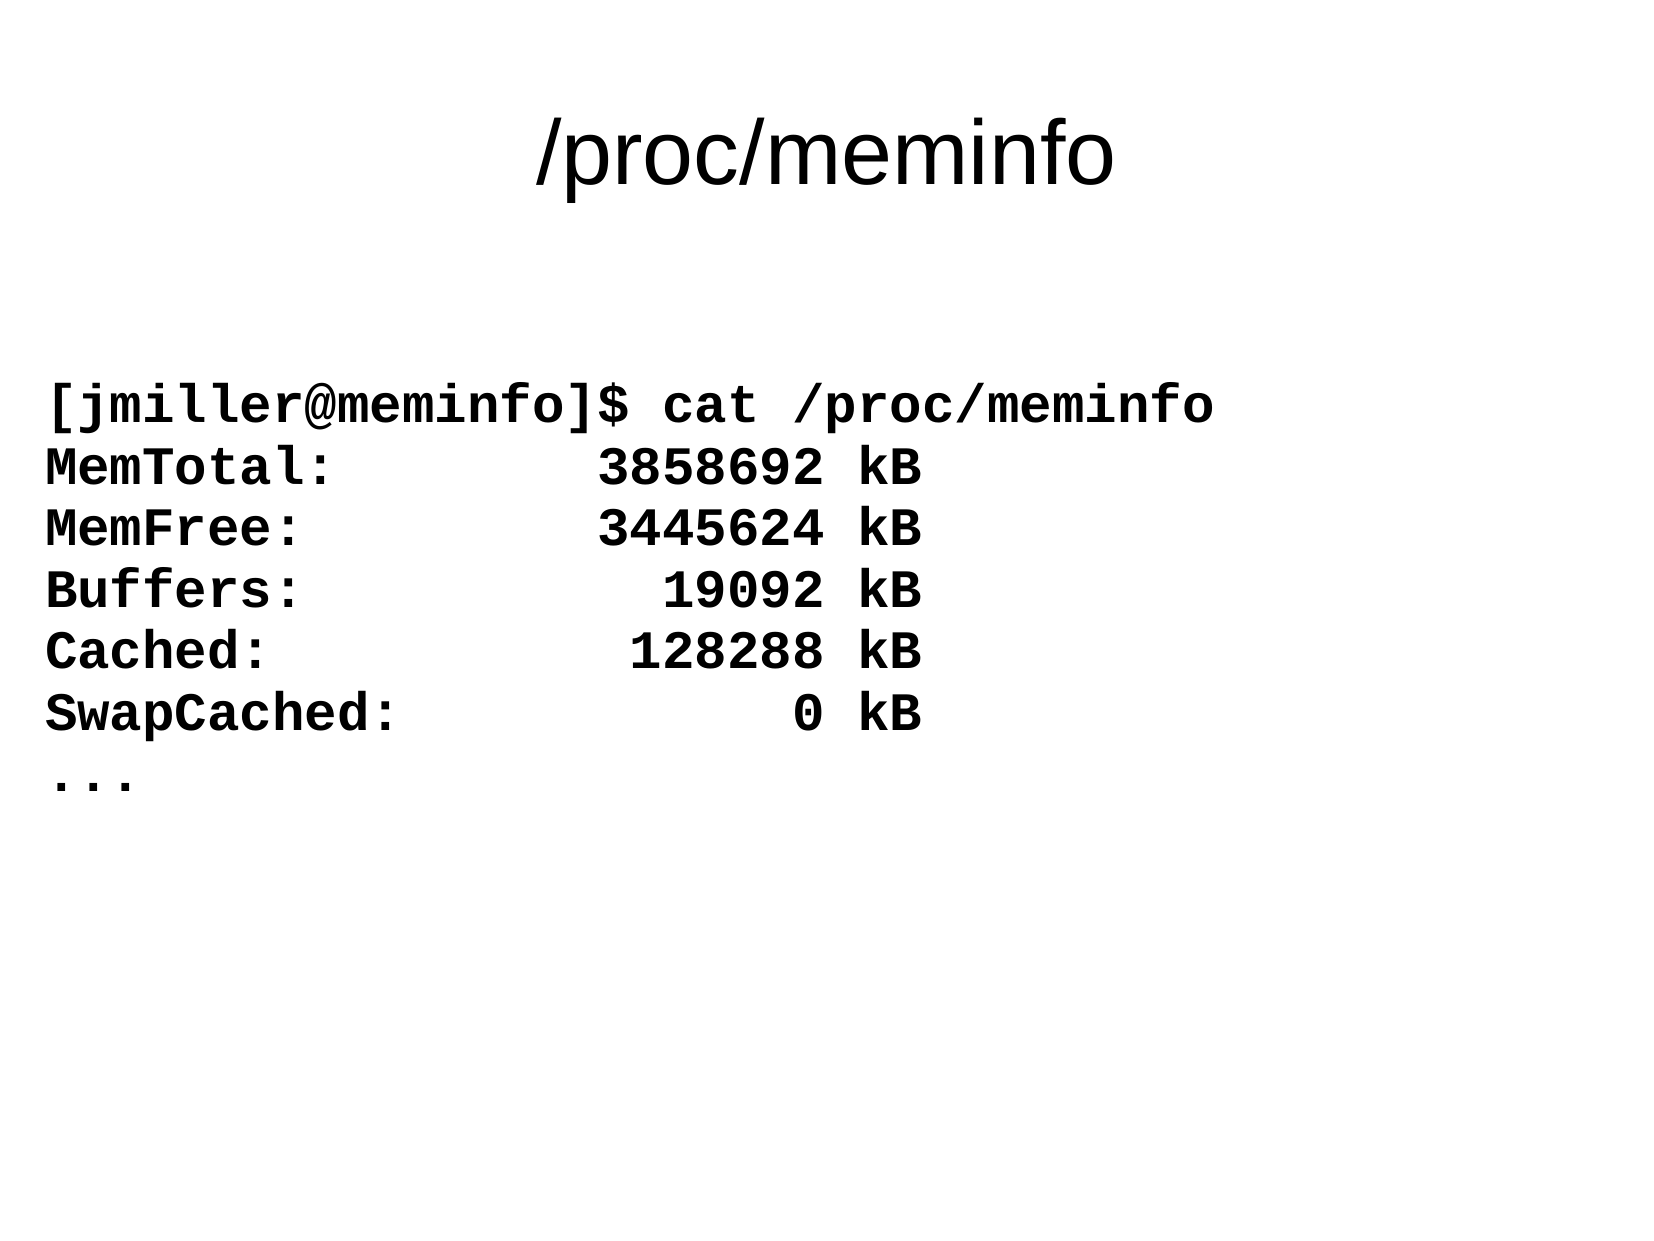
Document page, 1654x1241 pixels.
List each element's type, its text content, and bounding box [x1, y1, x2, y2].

title /proc/meminfo [82, 49, 1571, 257]
list [jmiller@meminfo]$ cat /proc/meminfo MemTotal: 3858692 kB MemFree: 3445624 kB Buffers: 19092 kB Cached: 128288 kB SwapCached: 0 kB ... [45, 377, 1606, 811]
